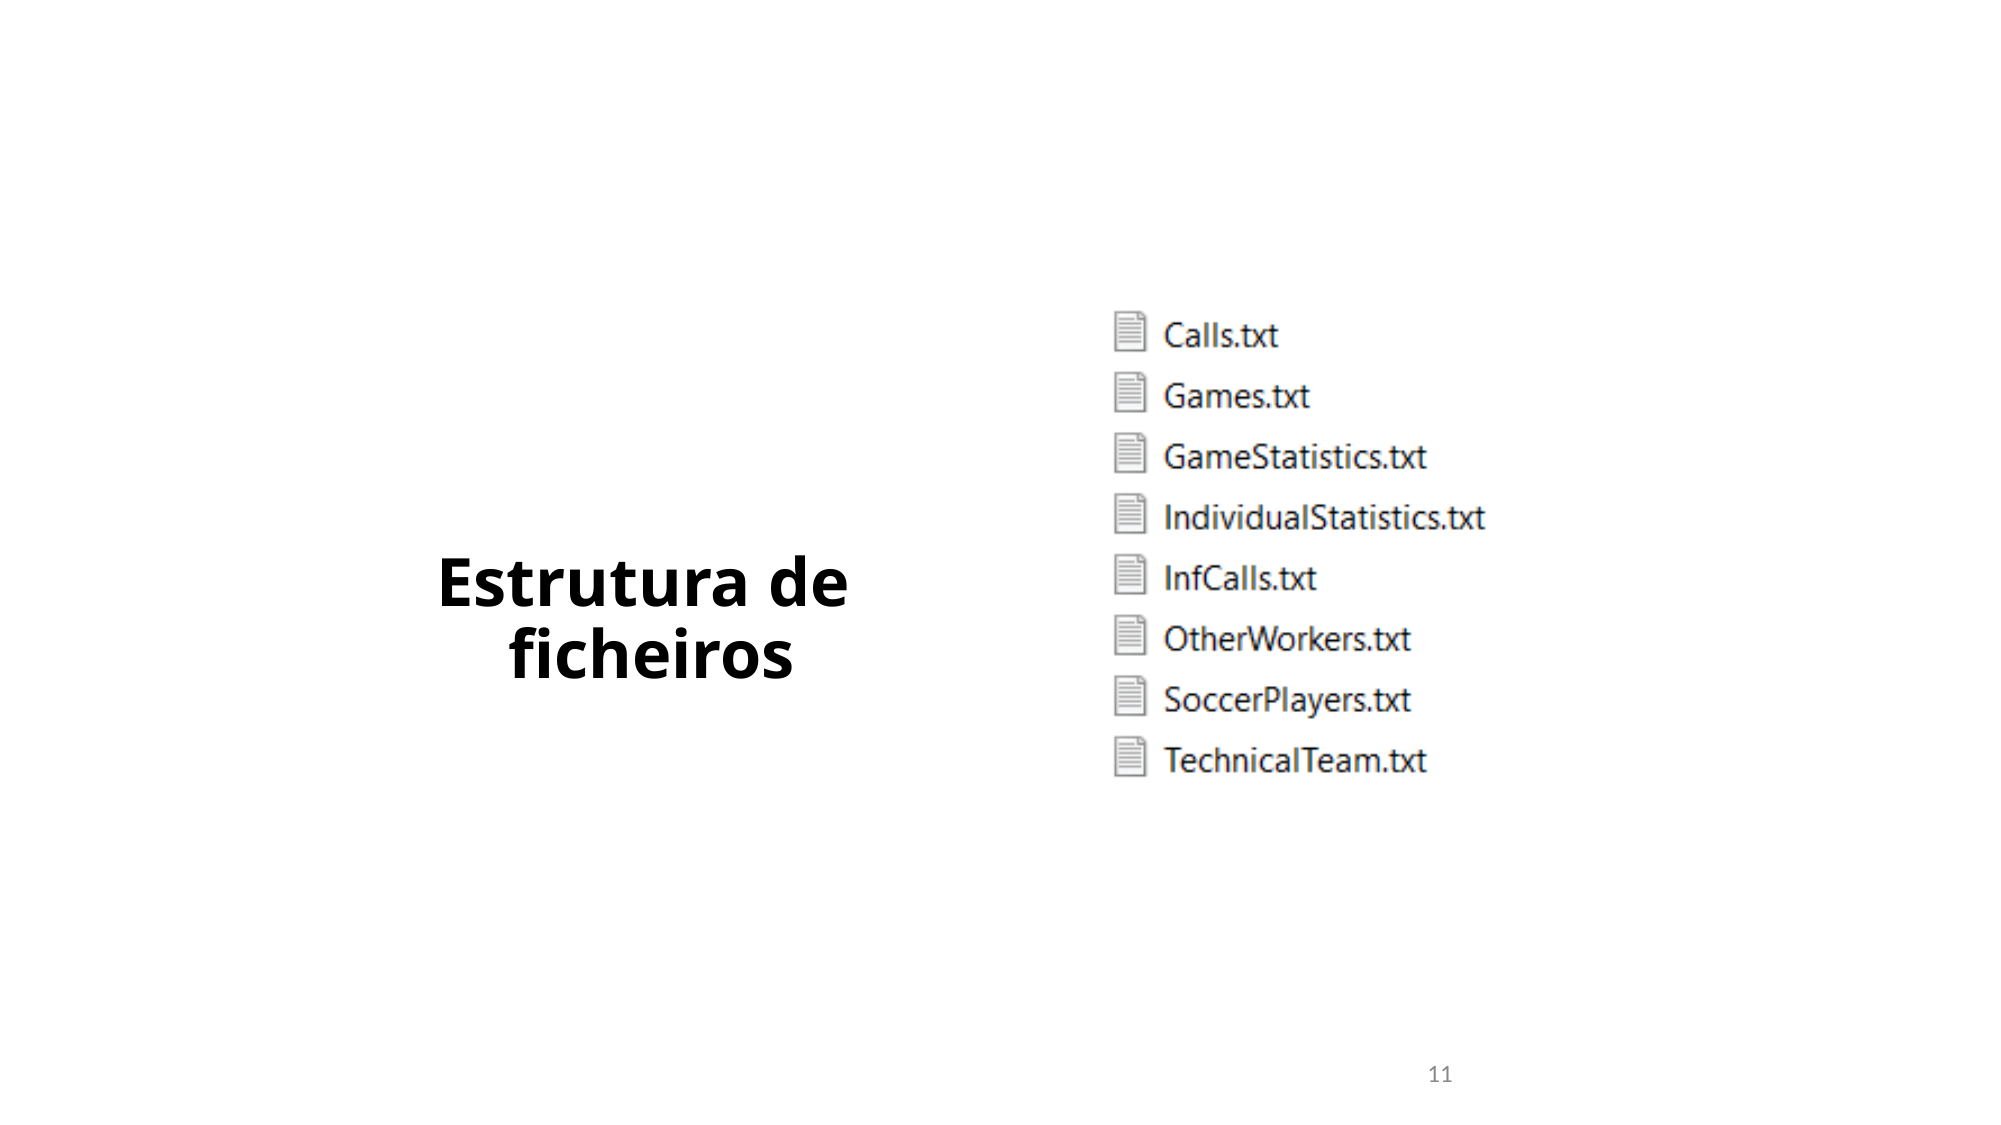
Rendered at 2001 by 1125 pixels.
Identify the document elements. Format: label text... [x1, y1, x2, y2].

picture [1079, 287, 1587, 838]
text_box [1412, 1042, 1863, 1103]
title Estrutura de ficheiros [303, 540, 1000, 701]
